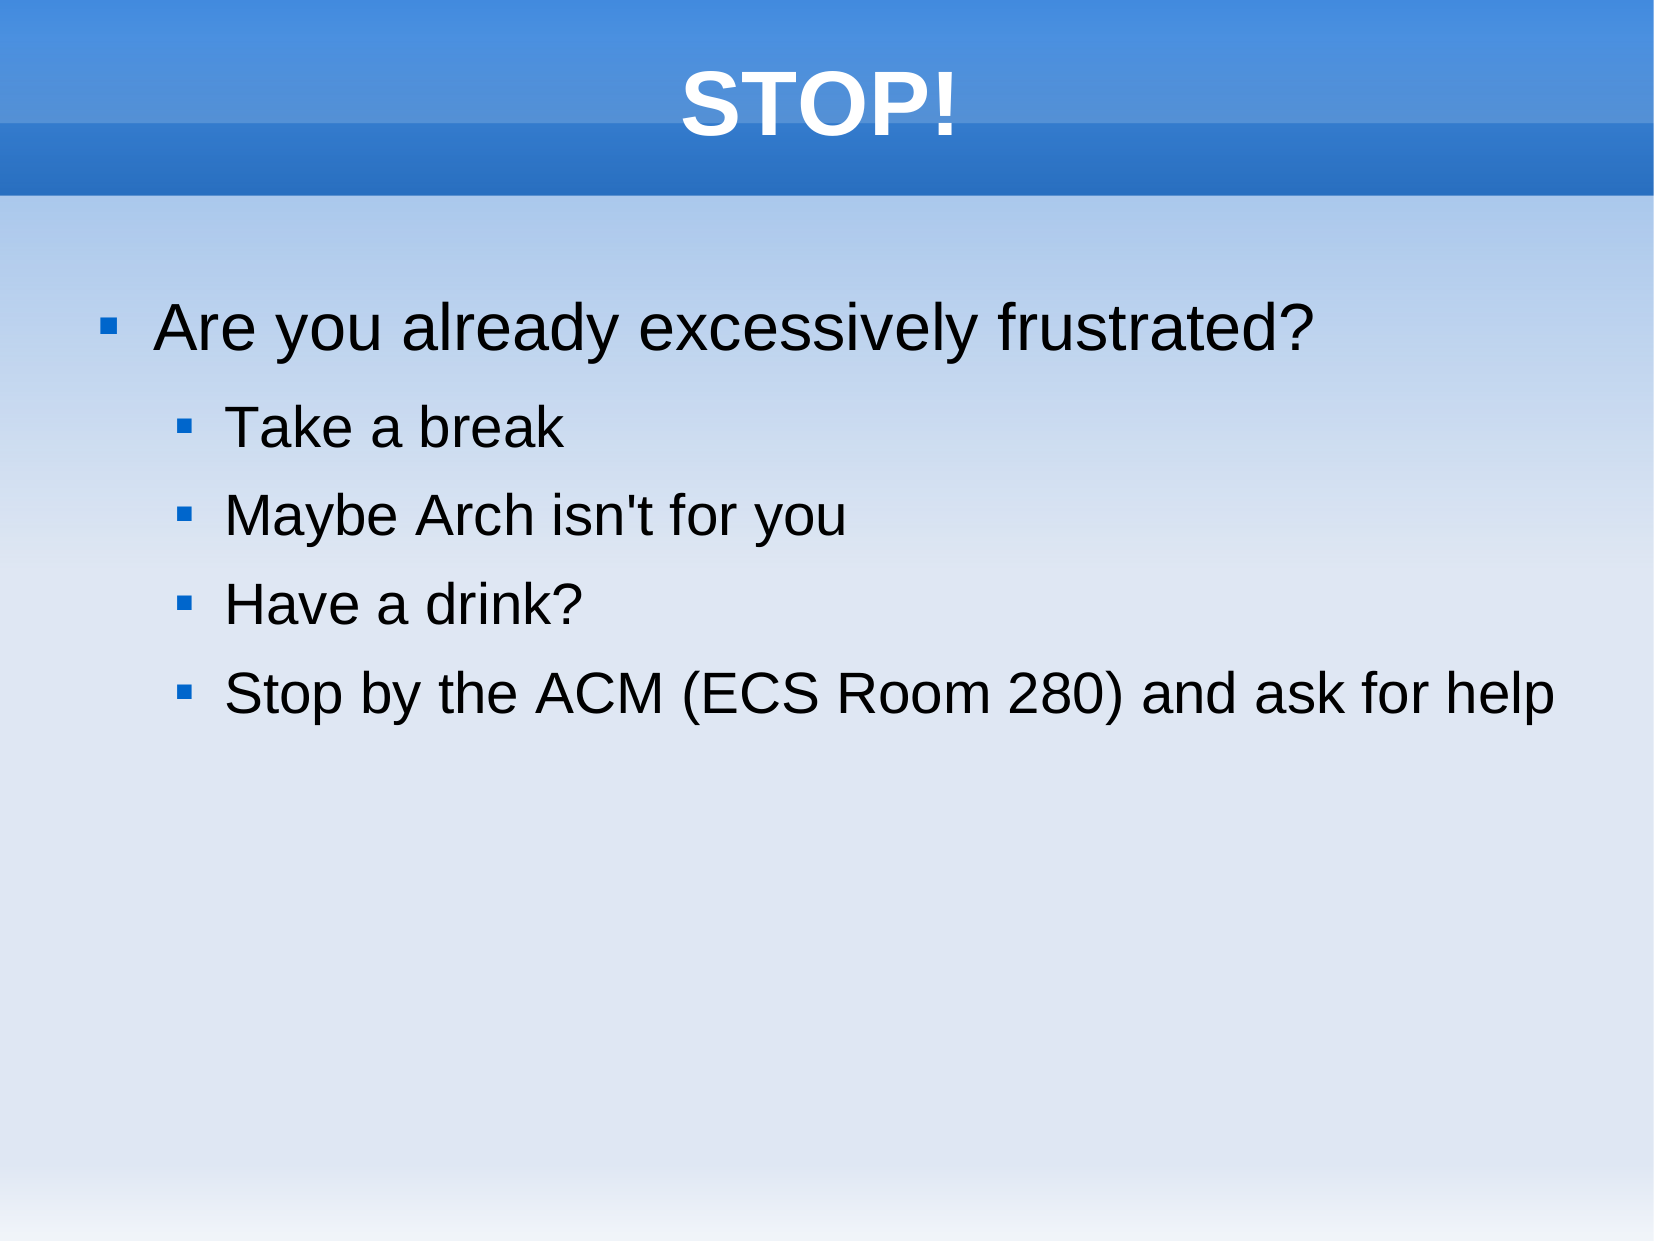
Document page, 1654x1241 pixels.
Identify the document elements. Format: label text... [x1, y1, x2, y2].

picture [0, 0, 1654, 1241]
list Are you already excessively frustrated? Take a break Maybe Arch isn't for you Have a drink? Stop by the ACM (ECS Room 280) and ask for help [82, 290, 1571, 1109]
title STOP! [76, 0, 1565, 208]
